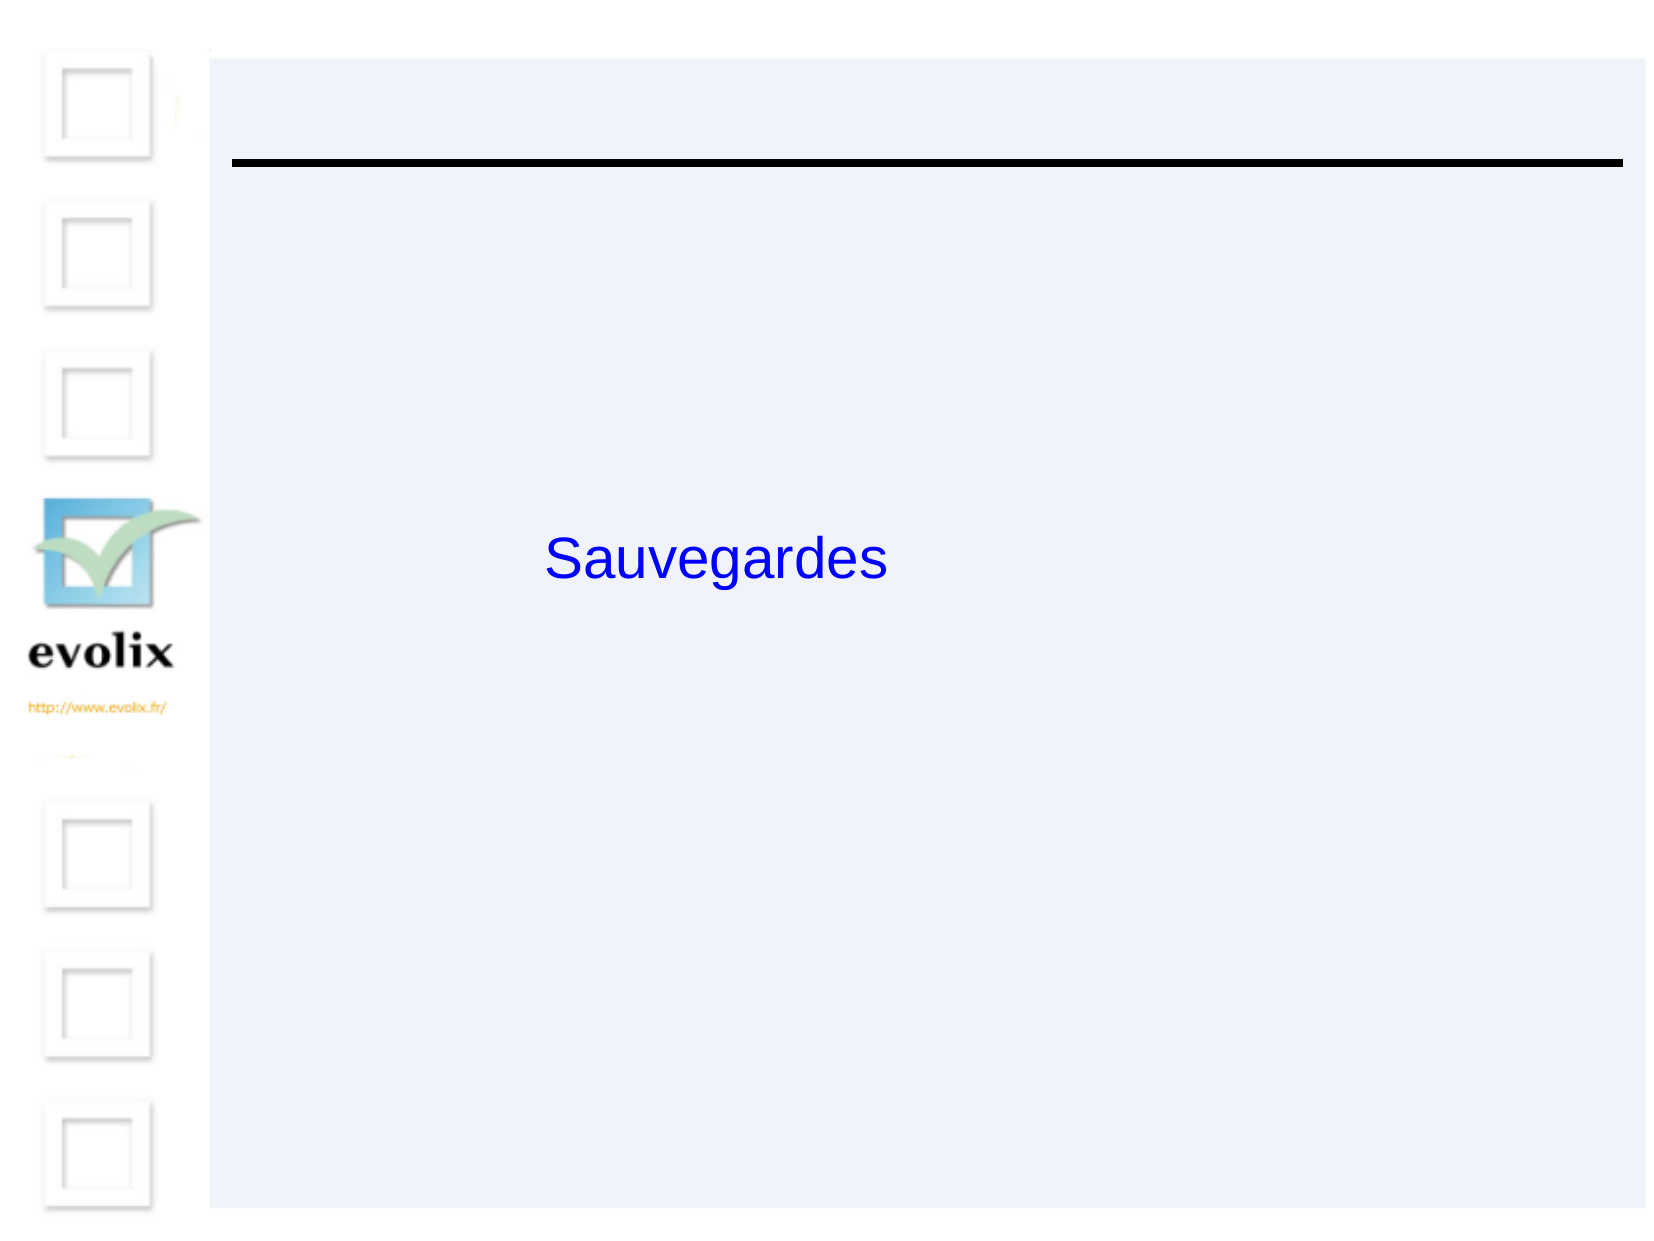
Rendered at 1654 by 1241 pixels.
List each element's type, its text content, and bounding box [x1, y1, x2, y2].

picture [0, 49, 1654, 1218]
text_box Sauvegardes [529, 518, 904, 599]
